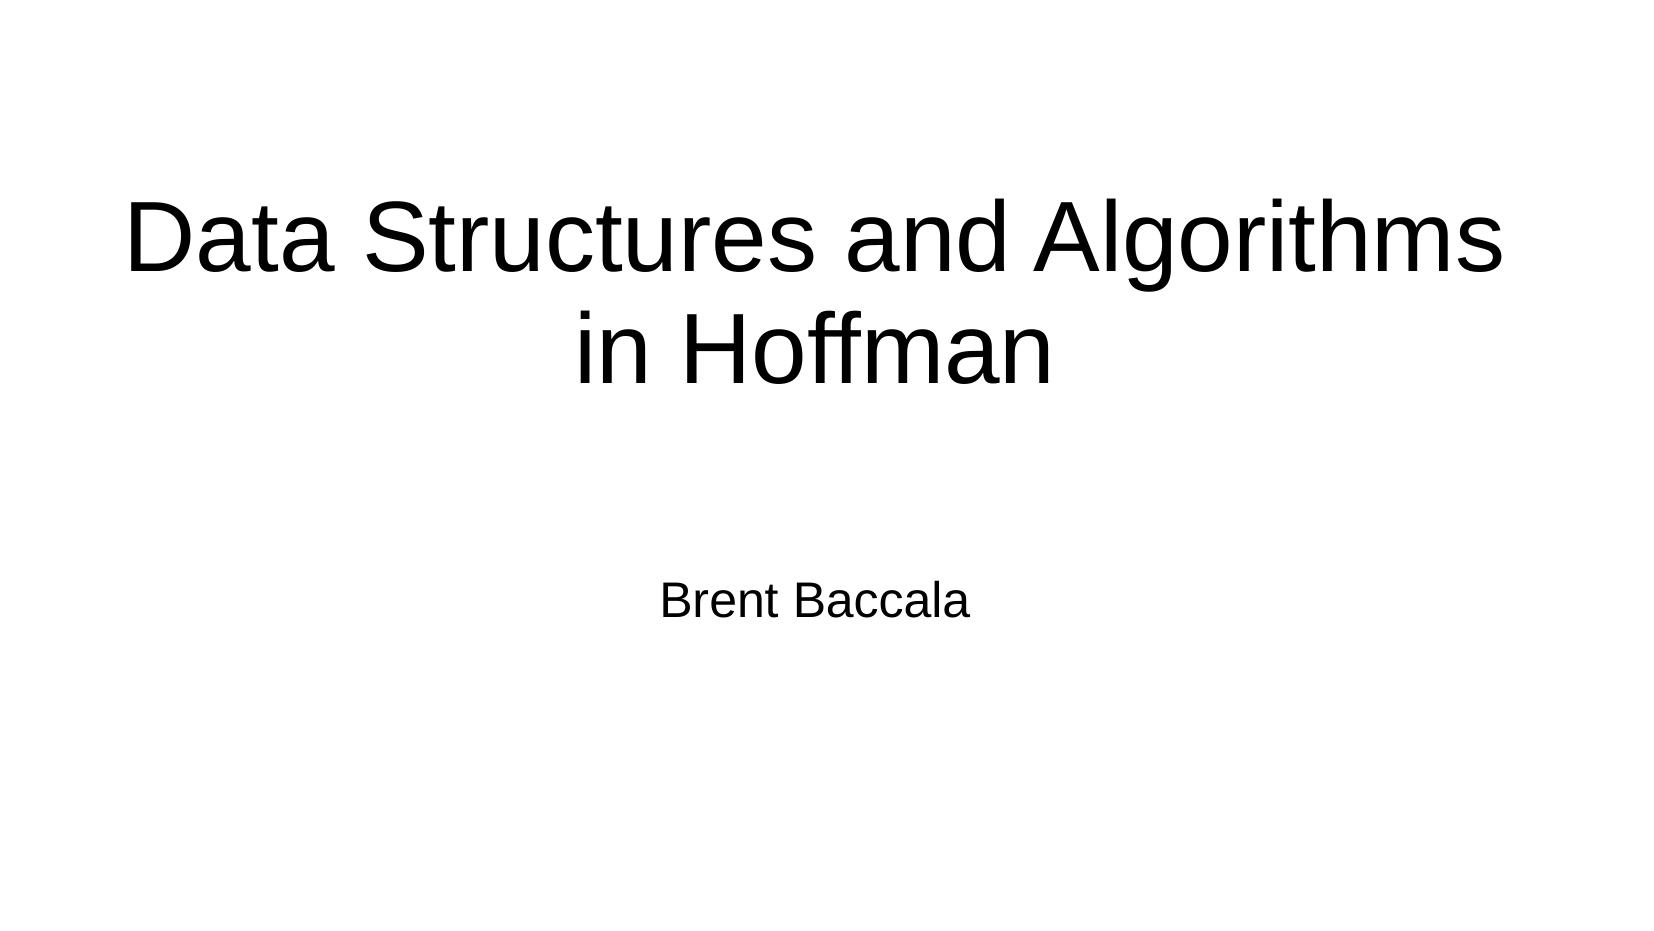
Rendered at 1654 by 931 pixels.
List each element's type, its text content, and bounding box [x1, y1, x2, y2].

subtitle Data Structures and Algorithms in Hoffman Brent Baccala [70, 44, 1559, 765]
